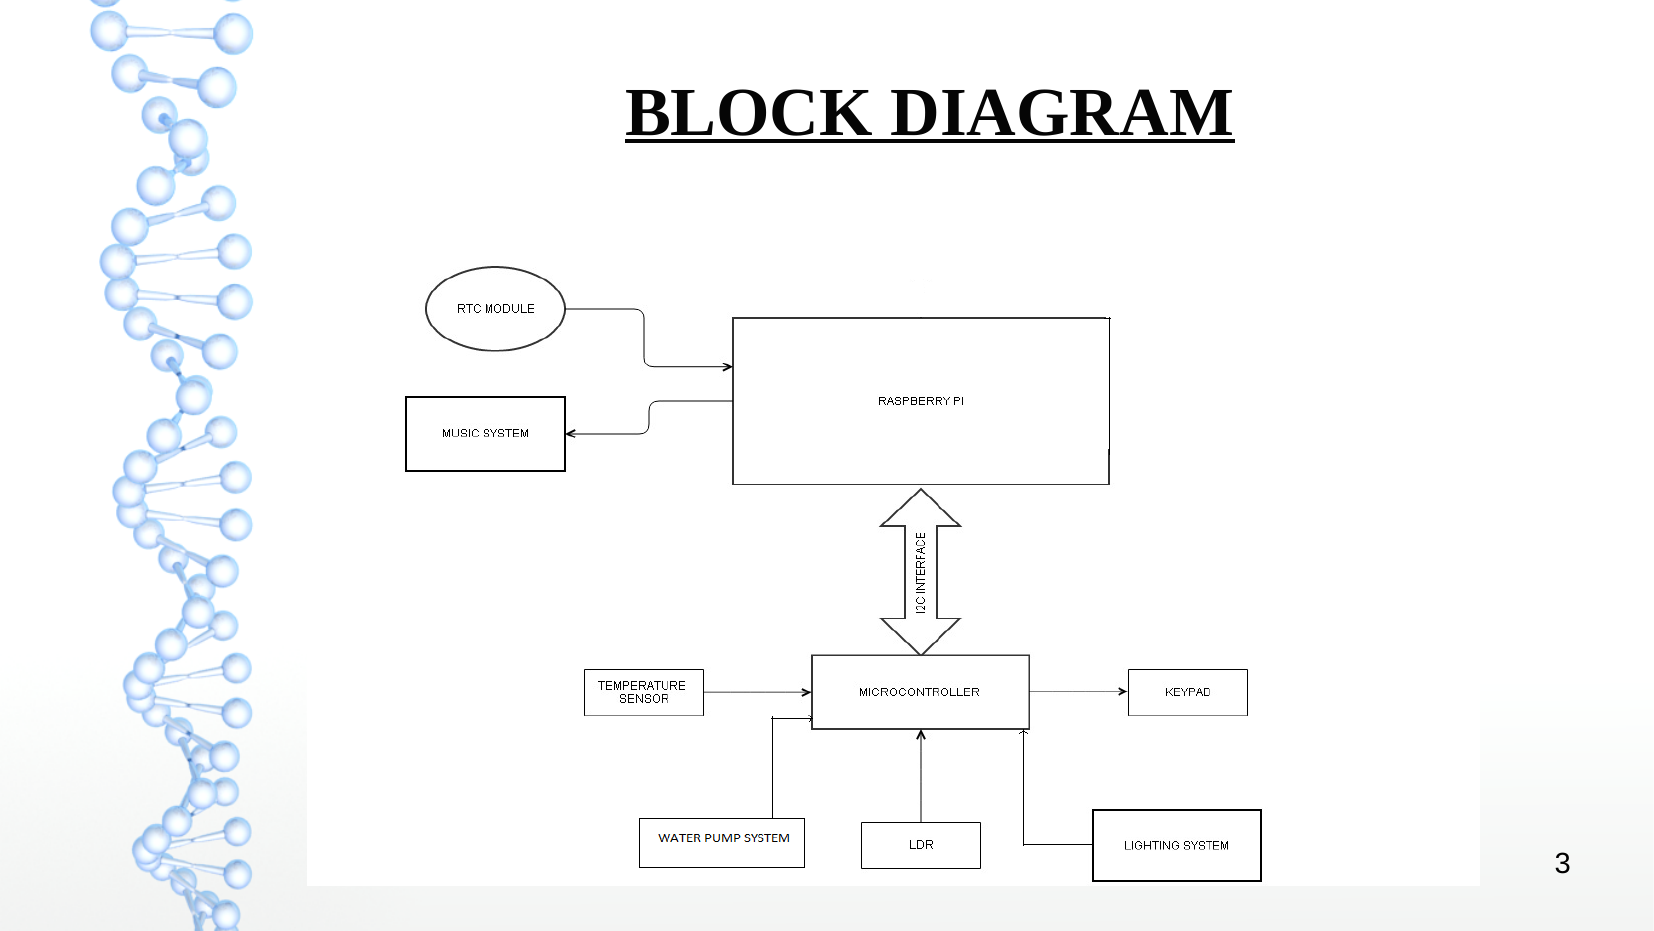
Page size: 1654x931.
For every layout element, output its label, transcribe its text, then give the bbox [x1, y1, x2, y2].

picture [0, 0, 1654, 931]
title BLOCK DIAGRAM [265, 35, 1595, 189]
